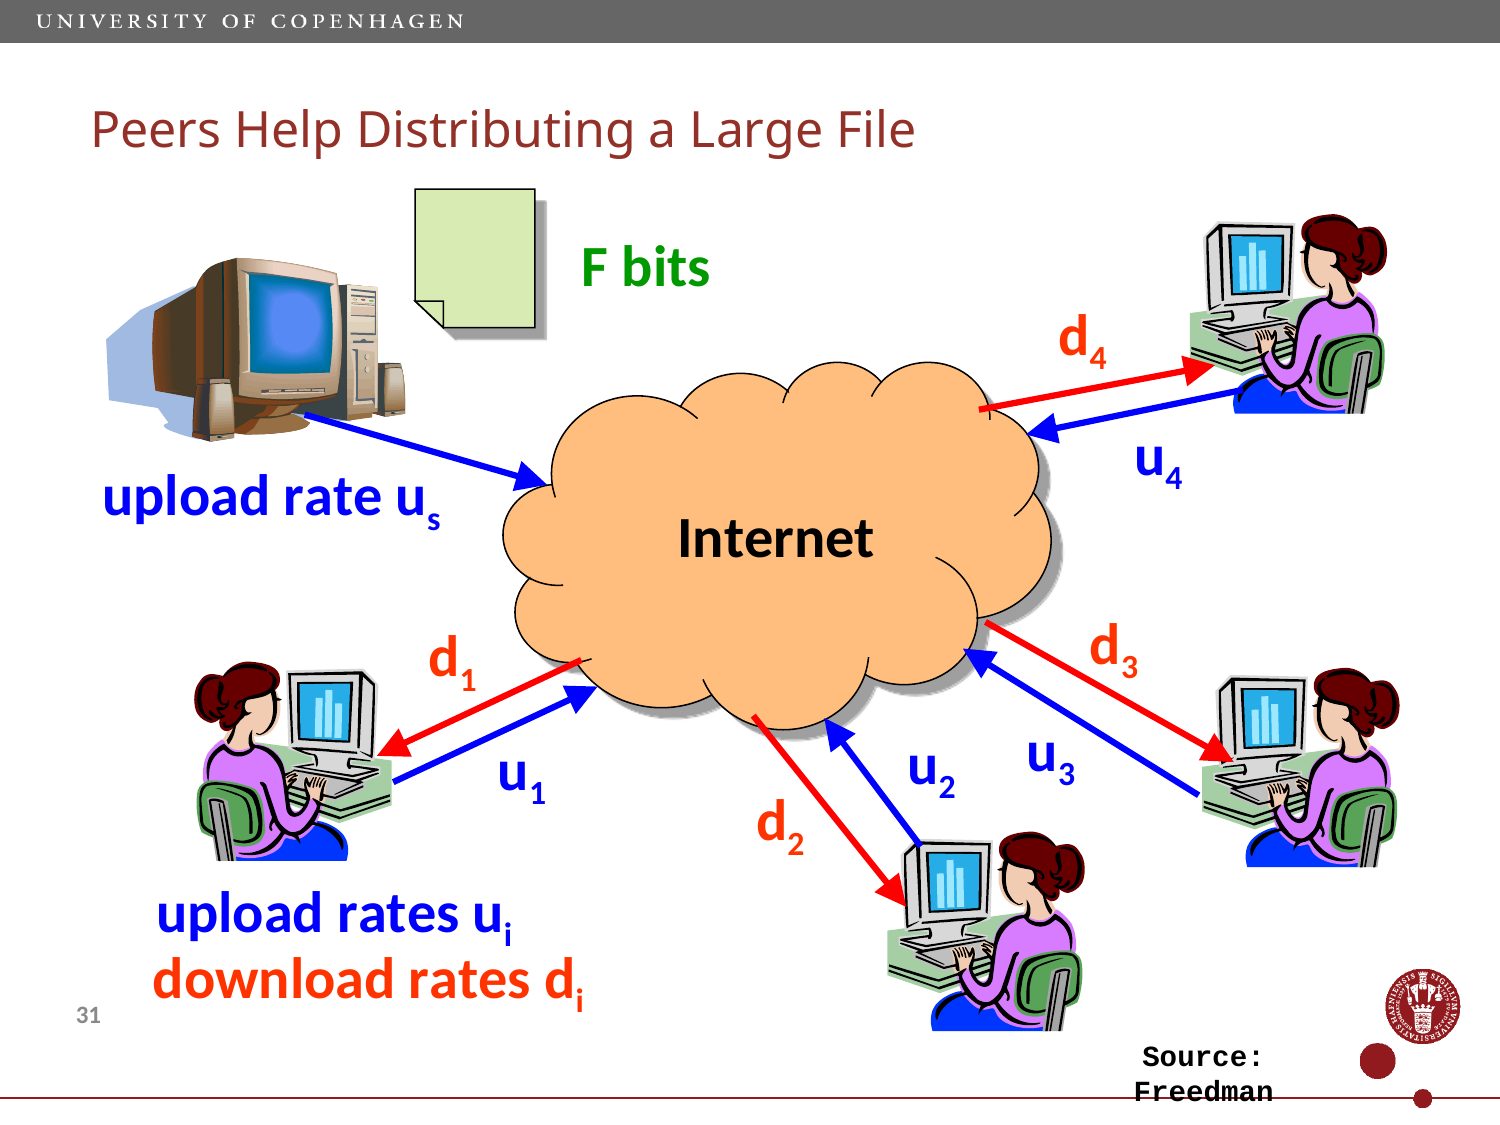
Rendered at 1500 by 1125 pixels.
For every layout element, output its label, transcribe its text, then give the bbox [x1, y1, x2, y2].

text_box u4 [1119, 409, 1198, 505]
text_box d4 [1043, 289, 1122, 385]
text_box upload rates ui [141, 866, 528, 962]
text_box F bits [566, 220, 726, 306]
text_box <number> [61, 983, 412, 1044]
text_box upload rate us [87, 449, 456, 545]
picture [0, 831, 1500, 1122]
picture [1202, 667, 1400, 870]
picture [1189, 213, 1388, 416]
text_box u2 [892, 718, 971, 814]
text_box u3 [1011, 705, 1090, 801]
text_box download rates di [138, 932, 599, 1028]
text_box u1 [483, 724, 562, 820]
picture [194, 661, 392, 863]
text_box d3 [1074, 598, 1153, 694]
text_box Internet [662, 491, 891, 577]
text_box [415, 189, 535, 328]
text_box d2 [741, 774, 820, 870]
title Peers Help Distributing a Large File [75, 75, 1426, 180]
picture [106, 257, 406, 442]
text_box d1 [413, 610, 492, 706]
text_box Source: Freedman [1049, 1029, 1357, 1115]
text_box [502, 362, 1052, 730]
